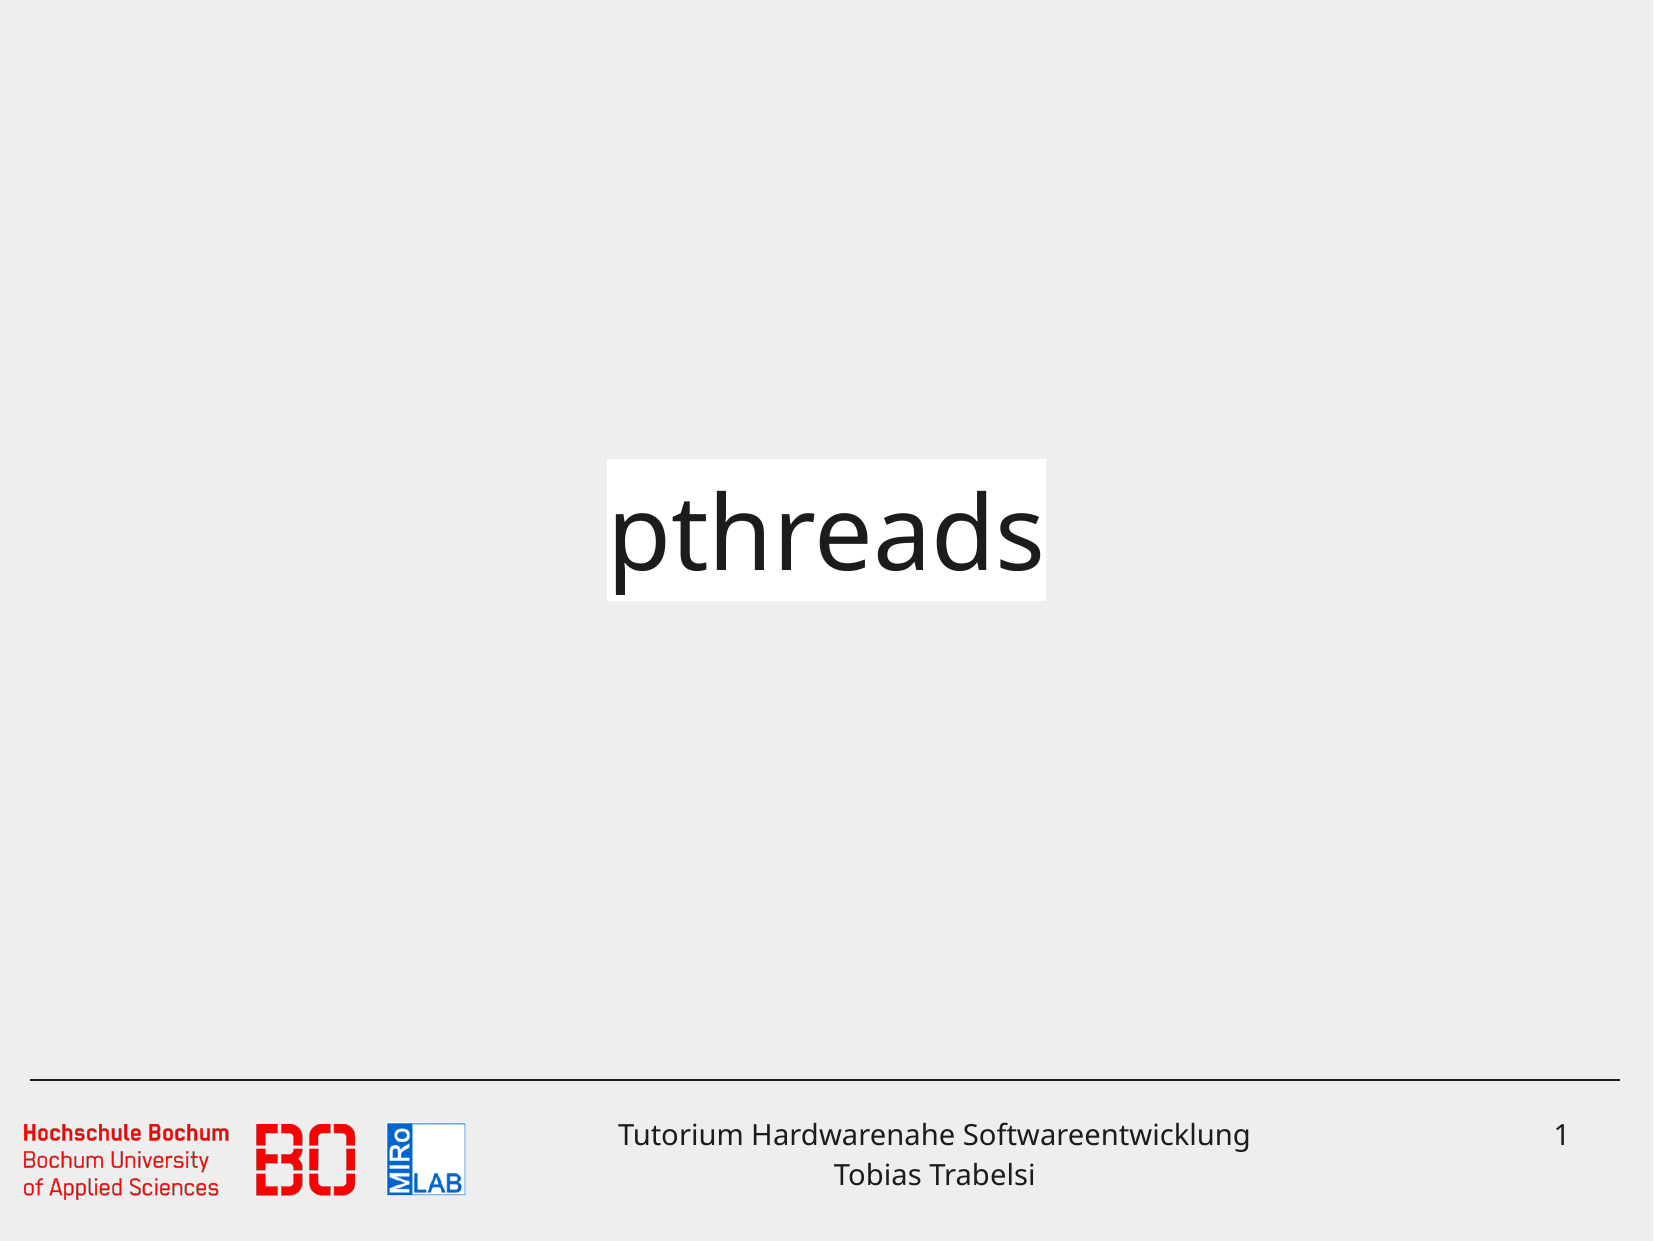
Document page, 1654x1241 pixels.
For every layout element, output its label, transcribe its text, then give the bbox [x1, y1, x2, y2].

picture [386, 1122, 466, 1196]
subtitle pthreads [82, 49, 1571, 1010]
picture [24, 1124, 355, 1200]
